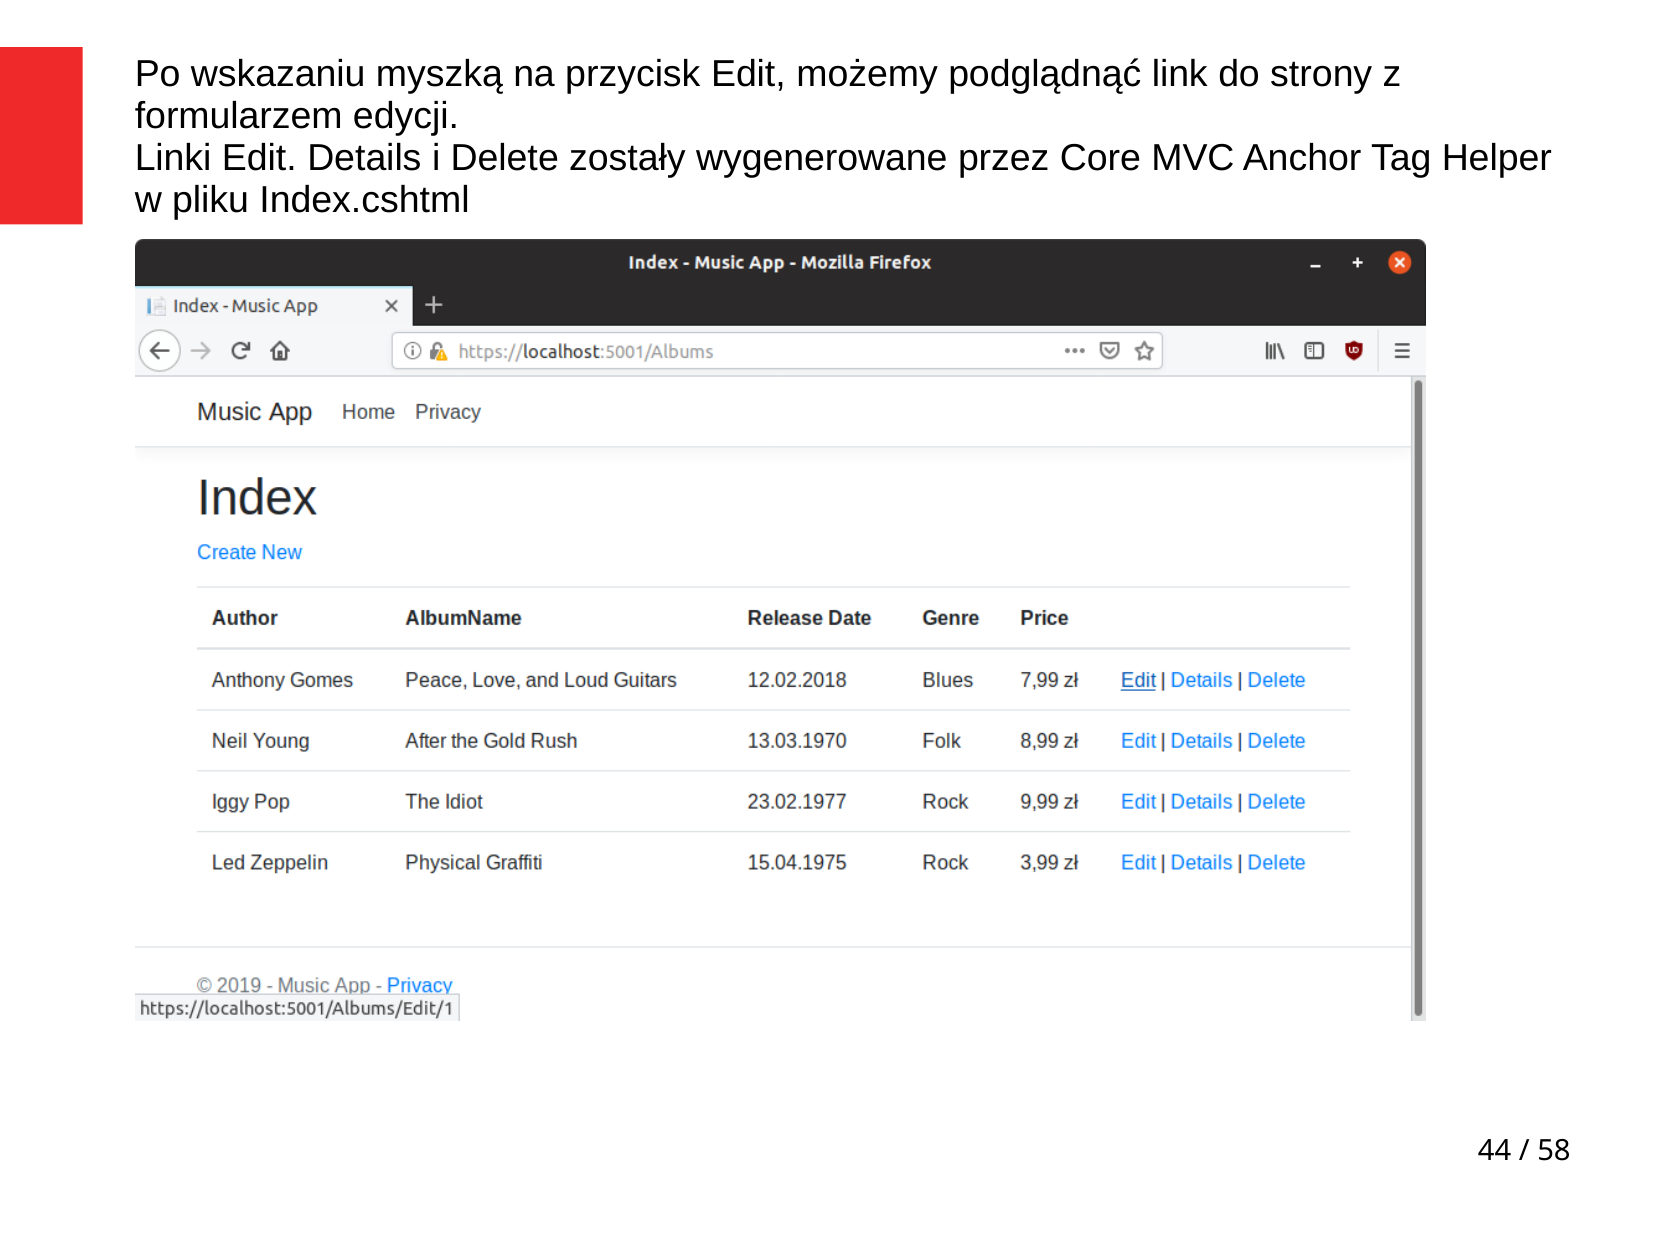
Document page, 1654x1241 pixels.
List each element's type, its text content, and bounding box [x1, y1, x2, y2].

picture [135, 239, 1426, 1021]
text_box Po wskazaniu myszką na przycisk Edit, możemy podglądnąć link do strony z formularzem edycji. Linki Edit. Details i Delete zostały wygenerowane przez Core MVC Anchor Tag Helper w pliku Index.cshtml [120, 45, 1591, 228]
